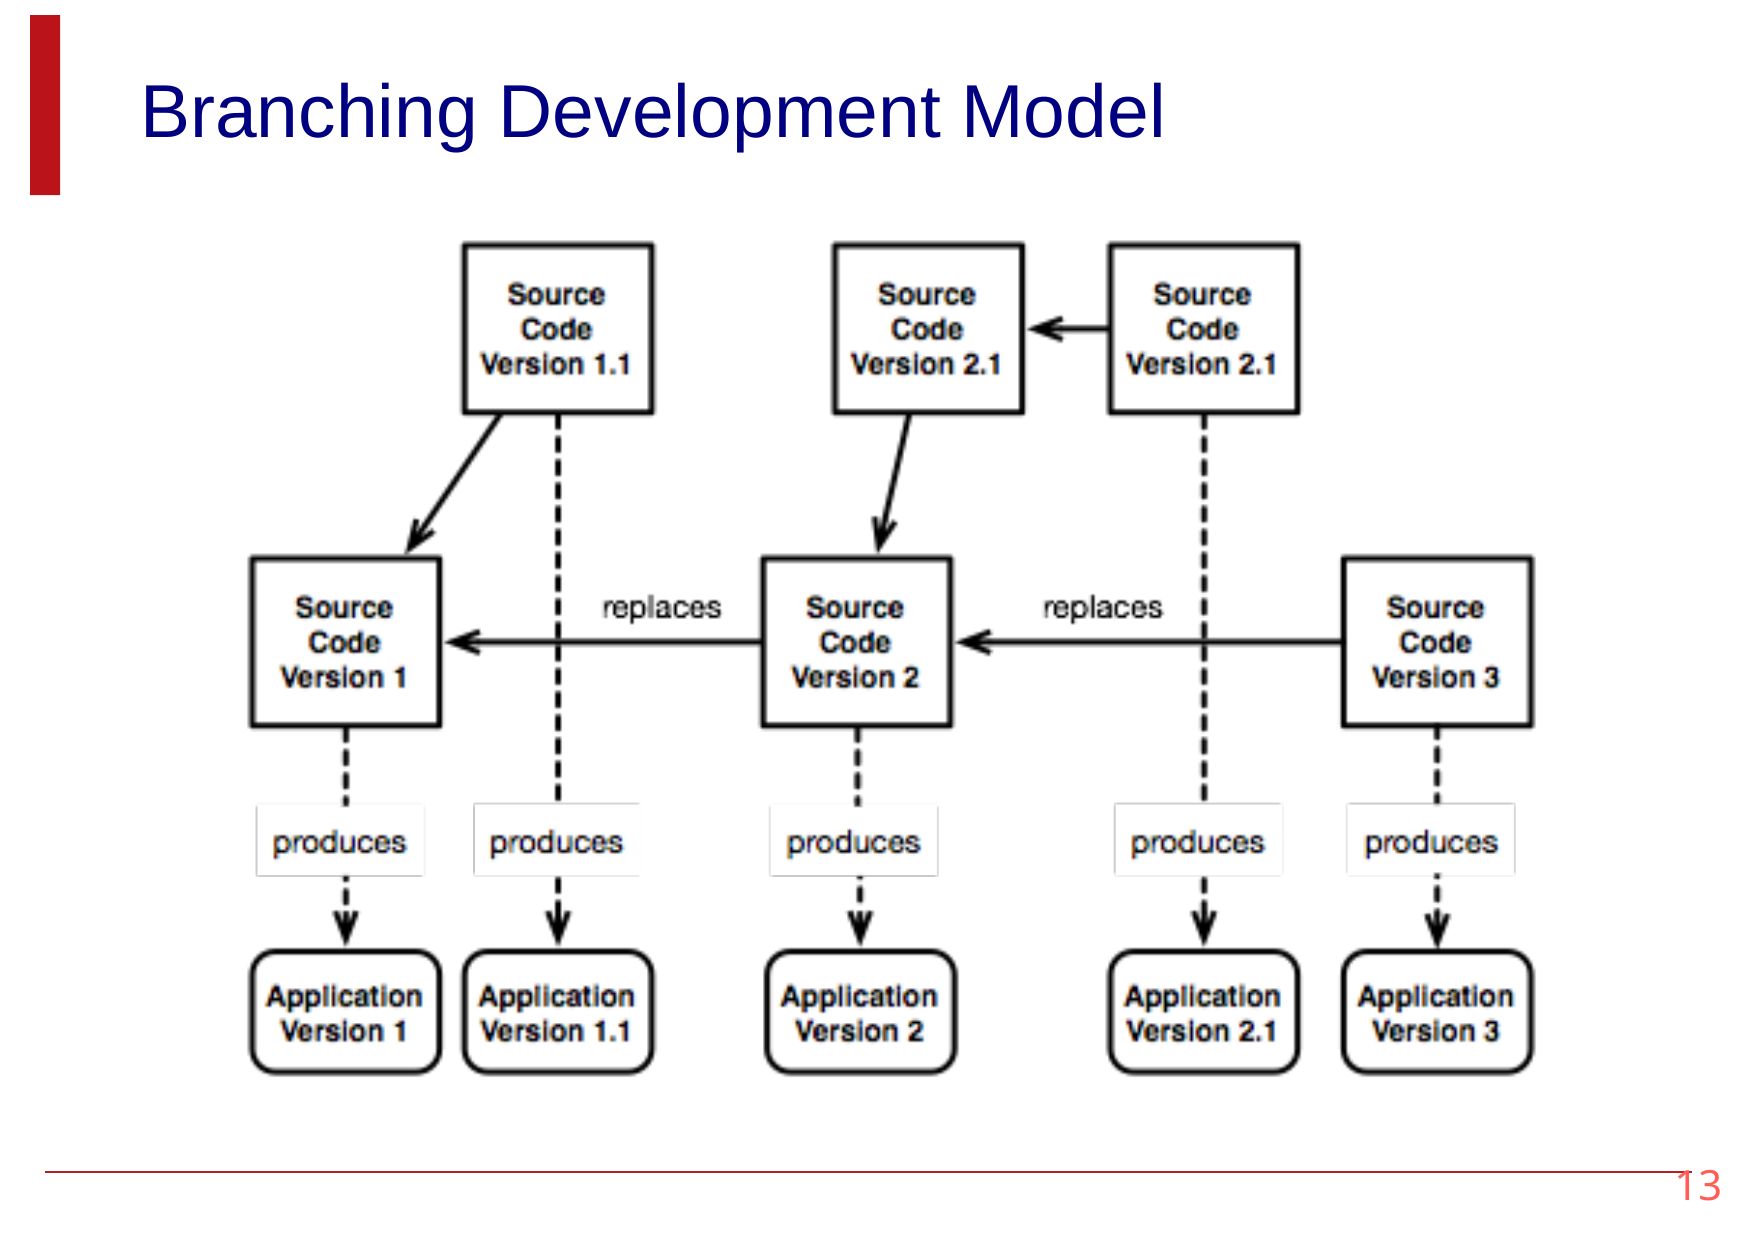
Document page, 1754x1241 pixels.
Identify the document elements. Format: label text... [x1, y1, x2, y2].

text_box <number> [1660, 1159, 1737, 1231]
picture [243, 239, 1539, 1081]
title Branching Development Model [90, 19, 1726, 196]
